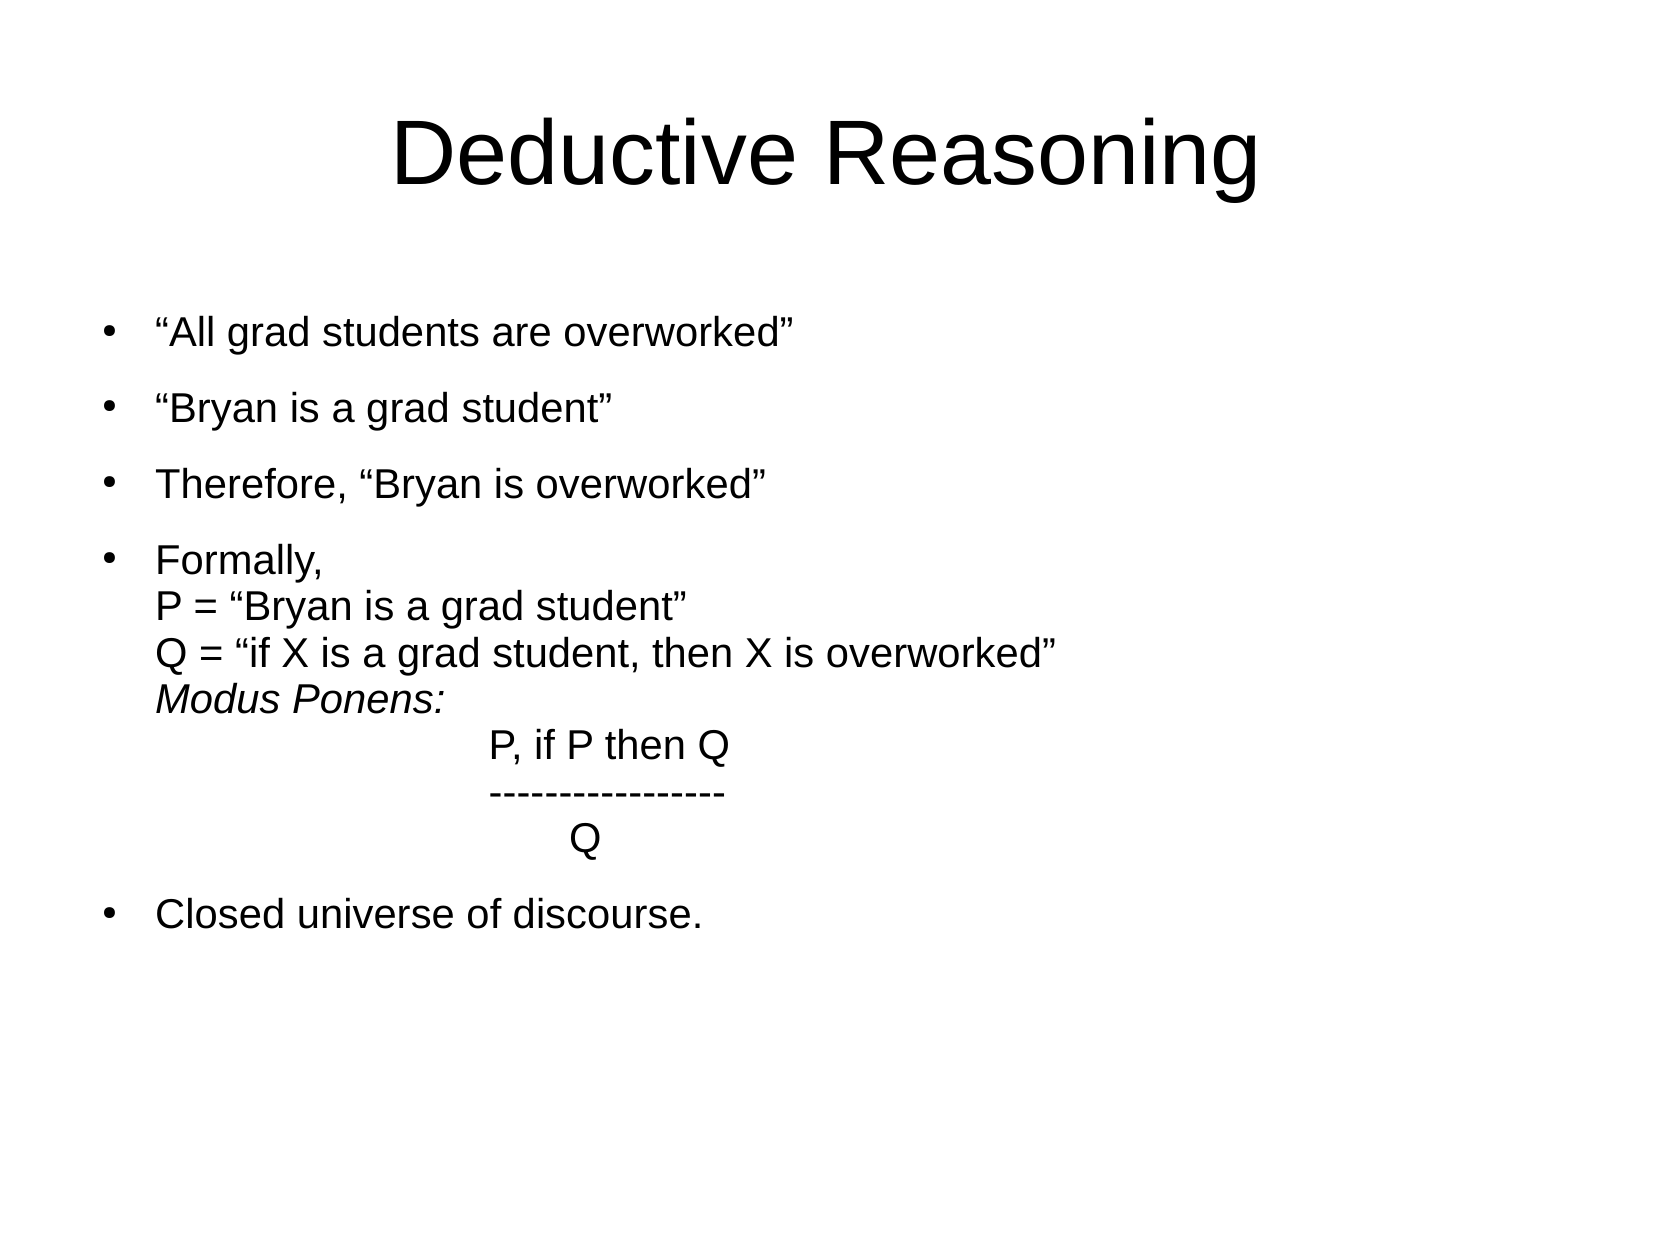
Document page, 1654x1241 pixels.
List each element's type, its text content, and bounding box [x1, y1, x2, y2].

title Deductive Reasoning [82, 49, 1571, 257]
list “All grad students are overworked” “Bryan is a grad student” Therefore, “Bryan is overworked” Formally, P = “Bryan is a grad student” Q = “if X is a grad student, then X is overworked” Modus Ponens: P, if P then Q ----------------- Q Closed universe of discourse. [84, 308, 1573, 1028]
